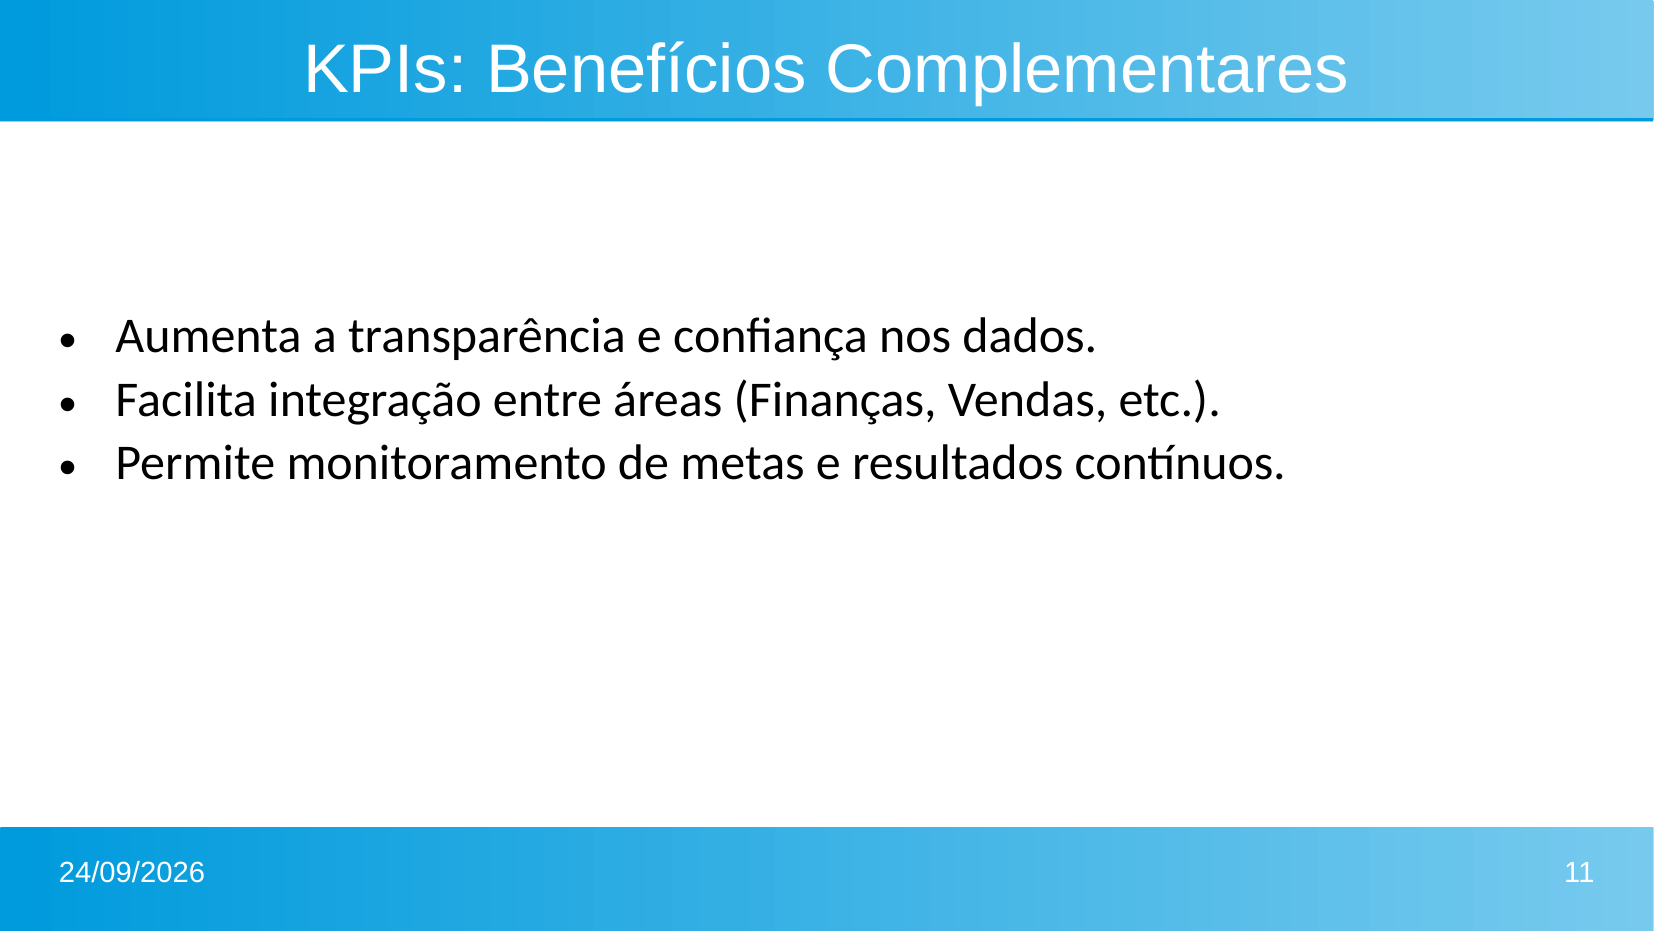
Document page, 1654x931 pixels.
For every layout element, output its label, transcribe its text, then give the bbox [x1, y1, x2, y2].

list Aumenta a transparência e confiança nos dados. Facilita integração entre áreas (Finanças, Vendas, etc.). Permite monitoramento de metas e resultados contínuos. [59, 177, 1595, 768]
title KPIs: Benefícios Complementares [59, 29, 1595, 108]
